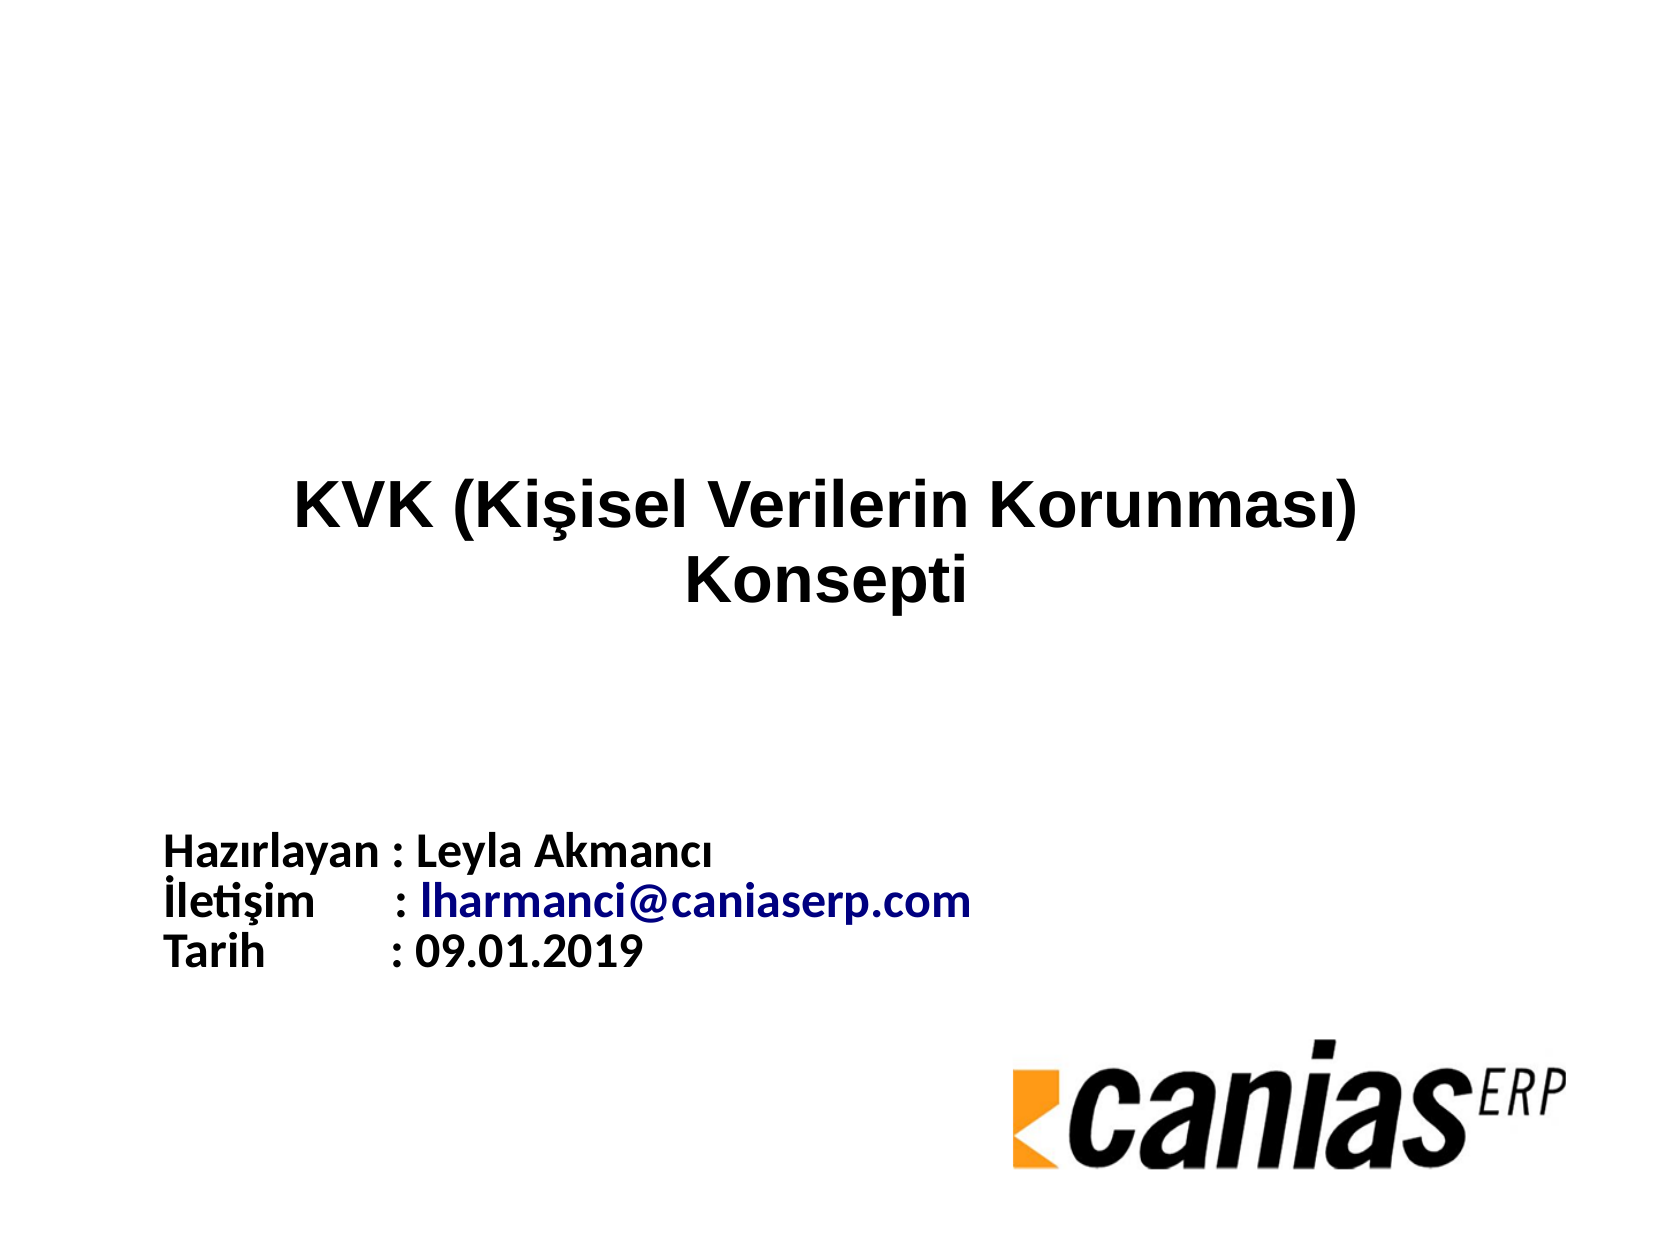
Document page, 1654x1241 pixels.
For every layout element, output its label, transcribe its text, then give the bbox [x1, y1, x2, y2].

text_box Hazırlayan : Leyla Akmancı İletişim : lharmanci@caniaserp.com Tarih : 09.01.2019 [148, 822, 1442, 1022]
text_box KVK (Kişisel Verilerin Korunması) Konsepti [82, 49, 1571, 1109]
picture [944, 992, 1635, 1217]
